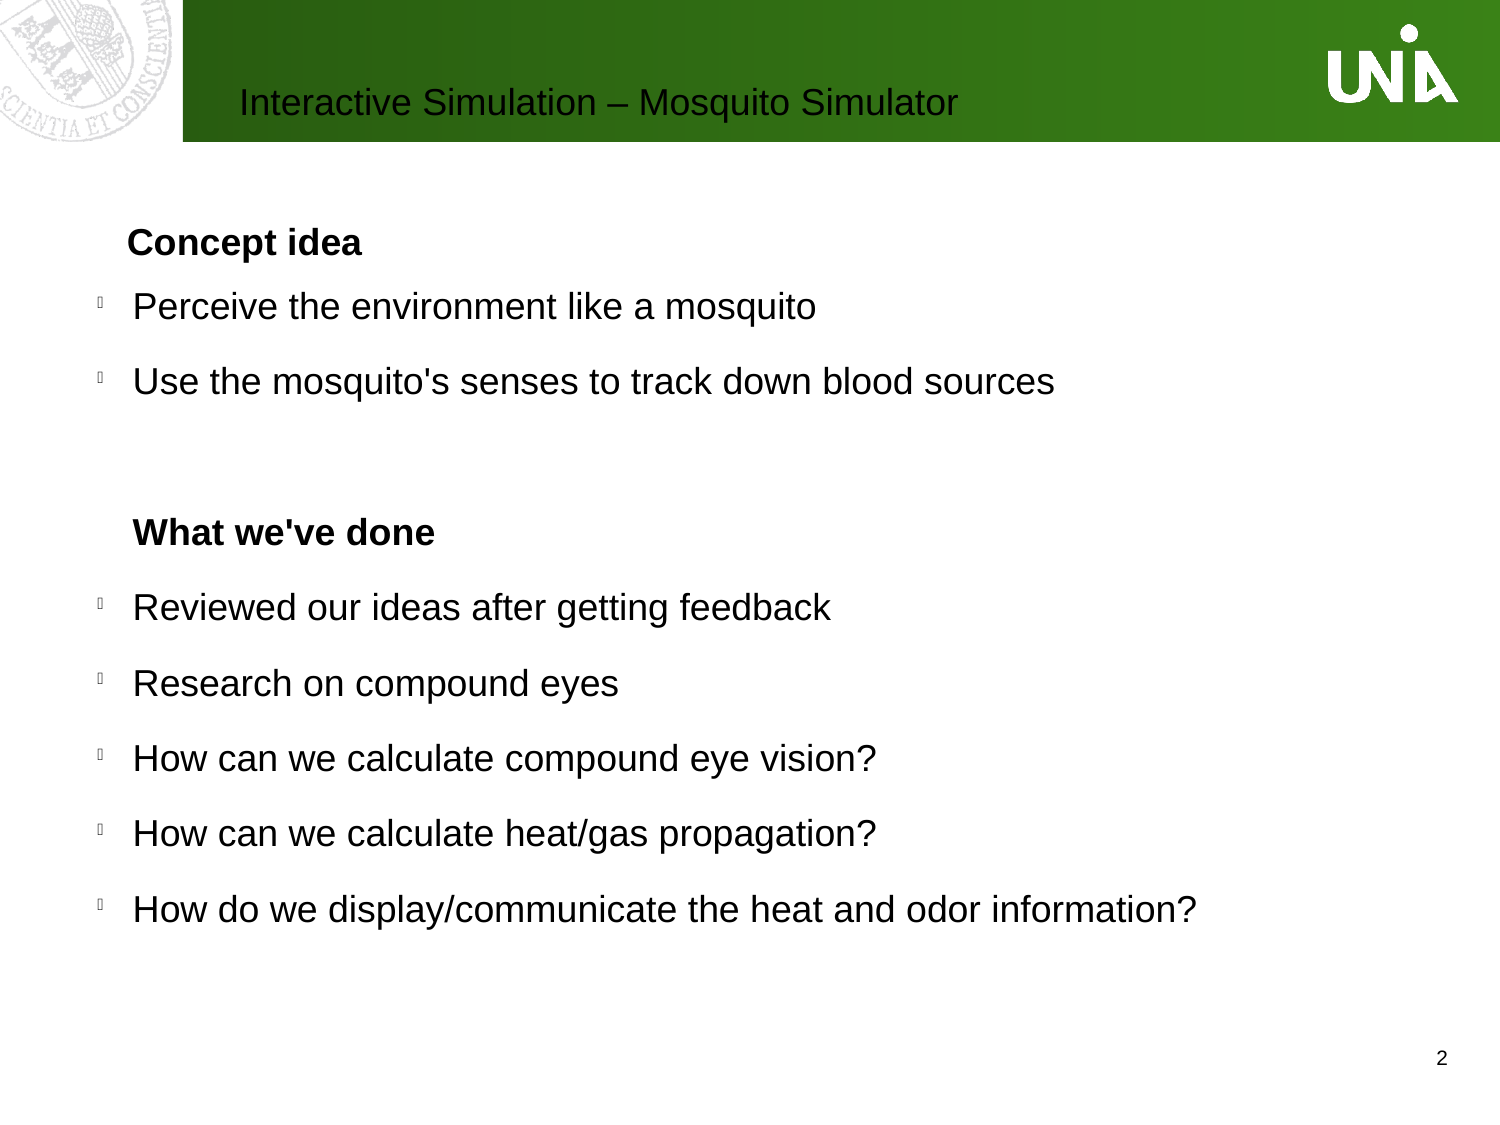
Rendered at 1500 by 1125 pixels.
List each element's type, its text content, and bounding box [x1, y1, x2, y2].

picture [1328, 24, 1459, 103]
text_box <number> [1149, 1037, 1463, 1113]
text_box Interactive Simulation – Mosquito Simulator [224, 70, 1170, 128]
picture [0, 0, 172, 142]
text_box Concept idea Perceive the environment like a mosquito Use the mosquito's senses to track down blood sources What we've done Reviewed our ideas after getting feedback Research on compound eyes How can we calculate compound eye vision? How can we calculate heat/gas propagation? How do we display/communicate the heat and odor information? [76, 210, 1424, 988]
